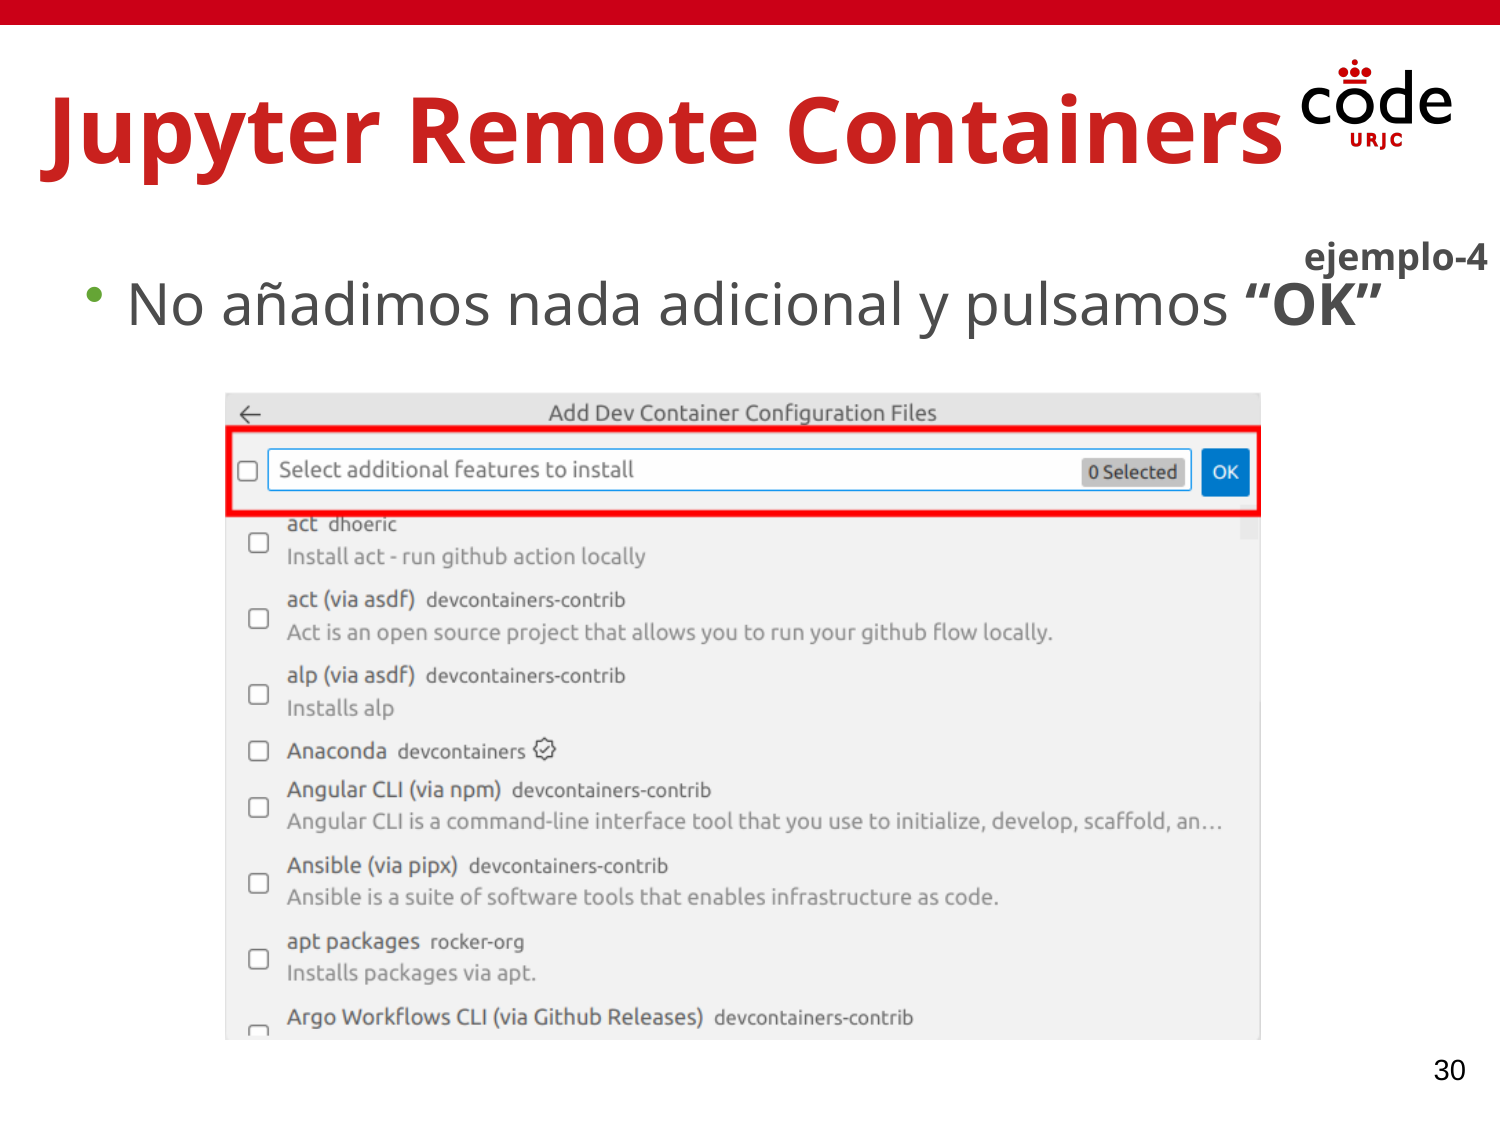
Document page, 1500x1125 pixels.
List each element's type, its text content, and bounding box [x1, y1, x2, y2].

text_box ejemplo-4 [1289, 223, 1500, 287]
picture [225, 392, 1261, 1040]
picture [1284, 50, 1468, 161]
title Jupyter Remote Containers [32, 79, 1413, 189]
list No añadimos nada adicional y pulsamos “OK” [51, 259, 1436, 1006]
